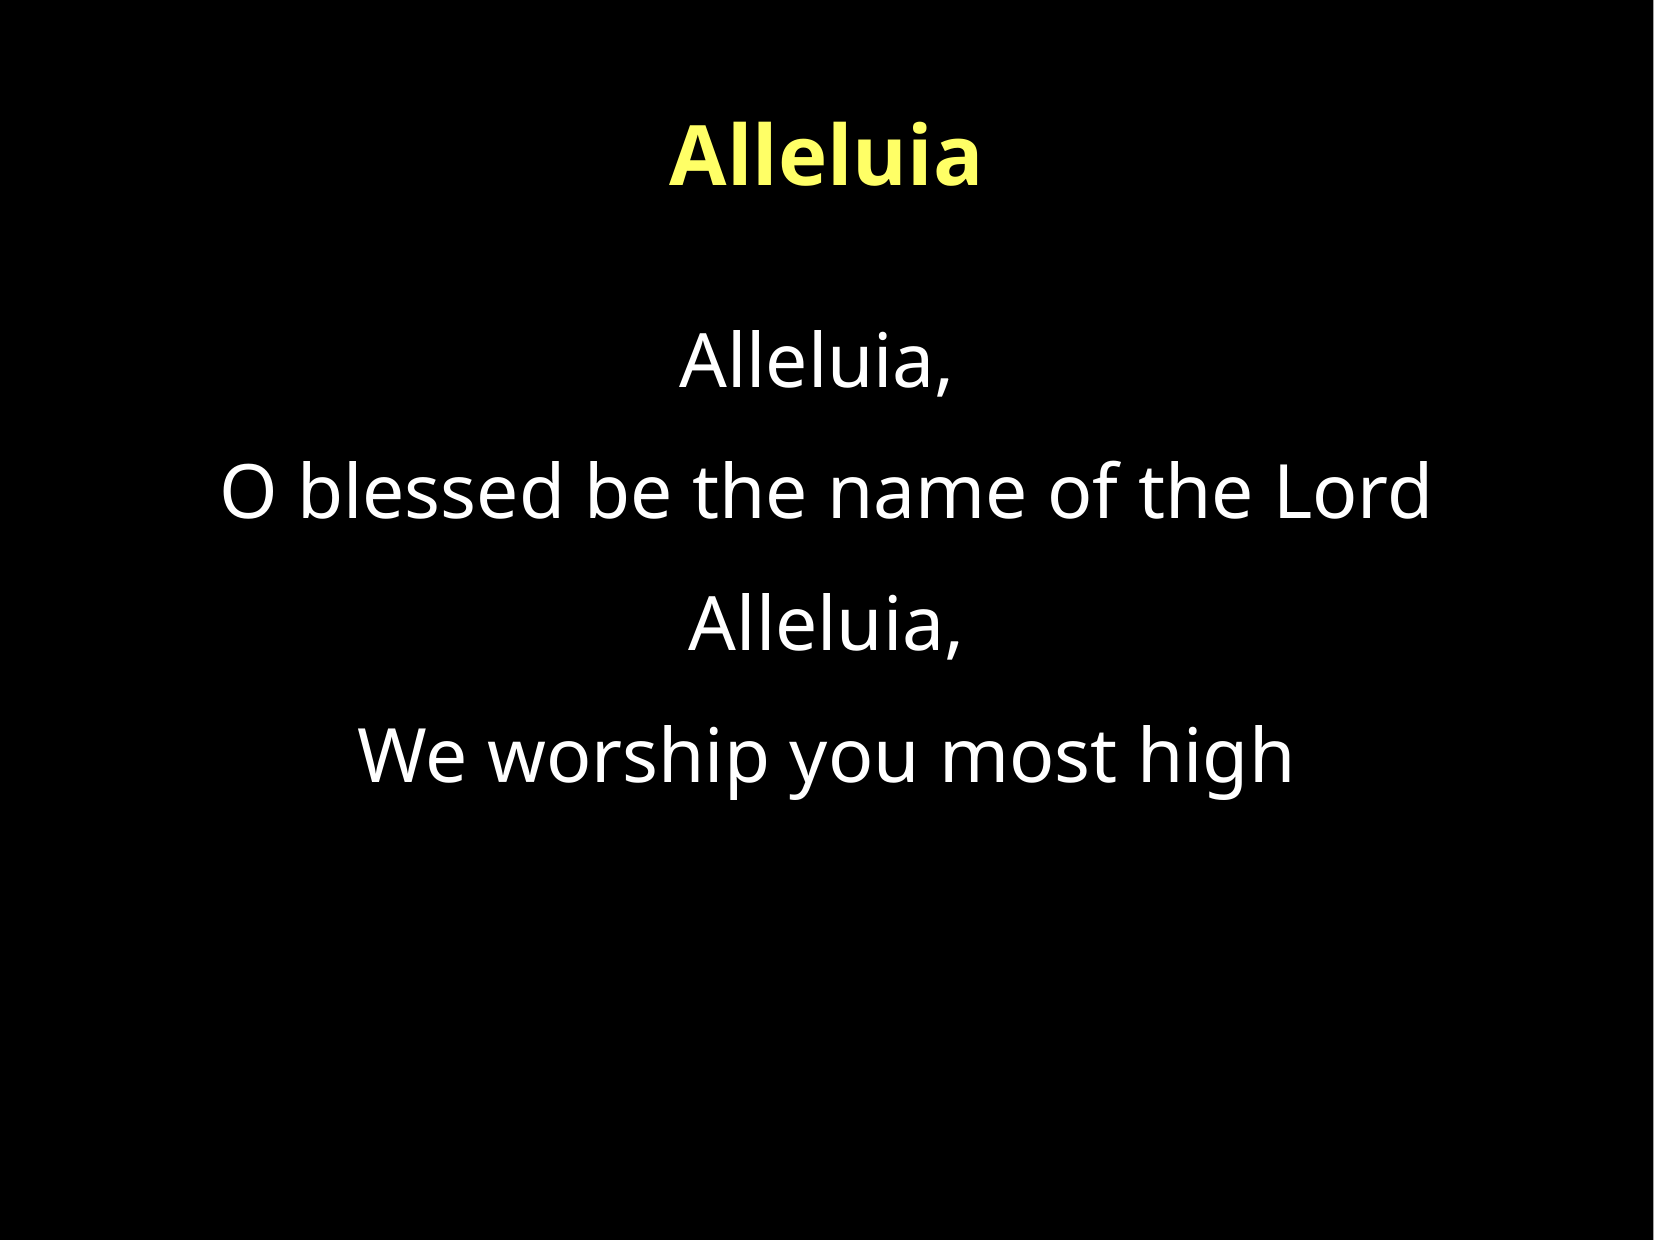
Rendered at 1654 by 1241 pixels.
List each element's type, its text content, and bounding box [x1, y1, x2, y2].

list Alleluia, O blessed be the name of the Lord Alleluia, We worship you most high [0, 307, 1654, 1241]
title Alleluia [82, 49, 1571, 257]
